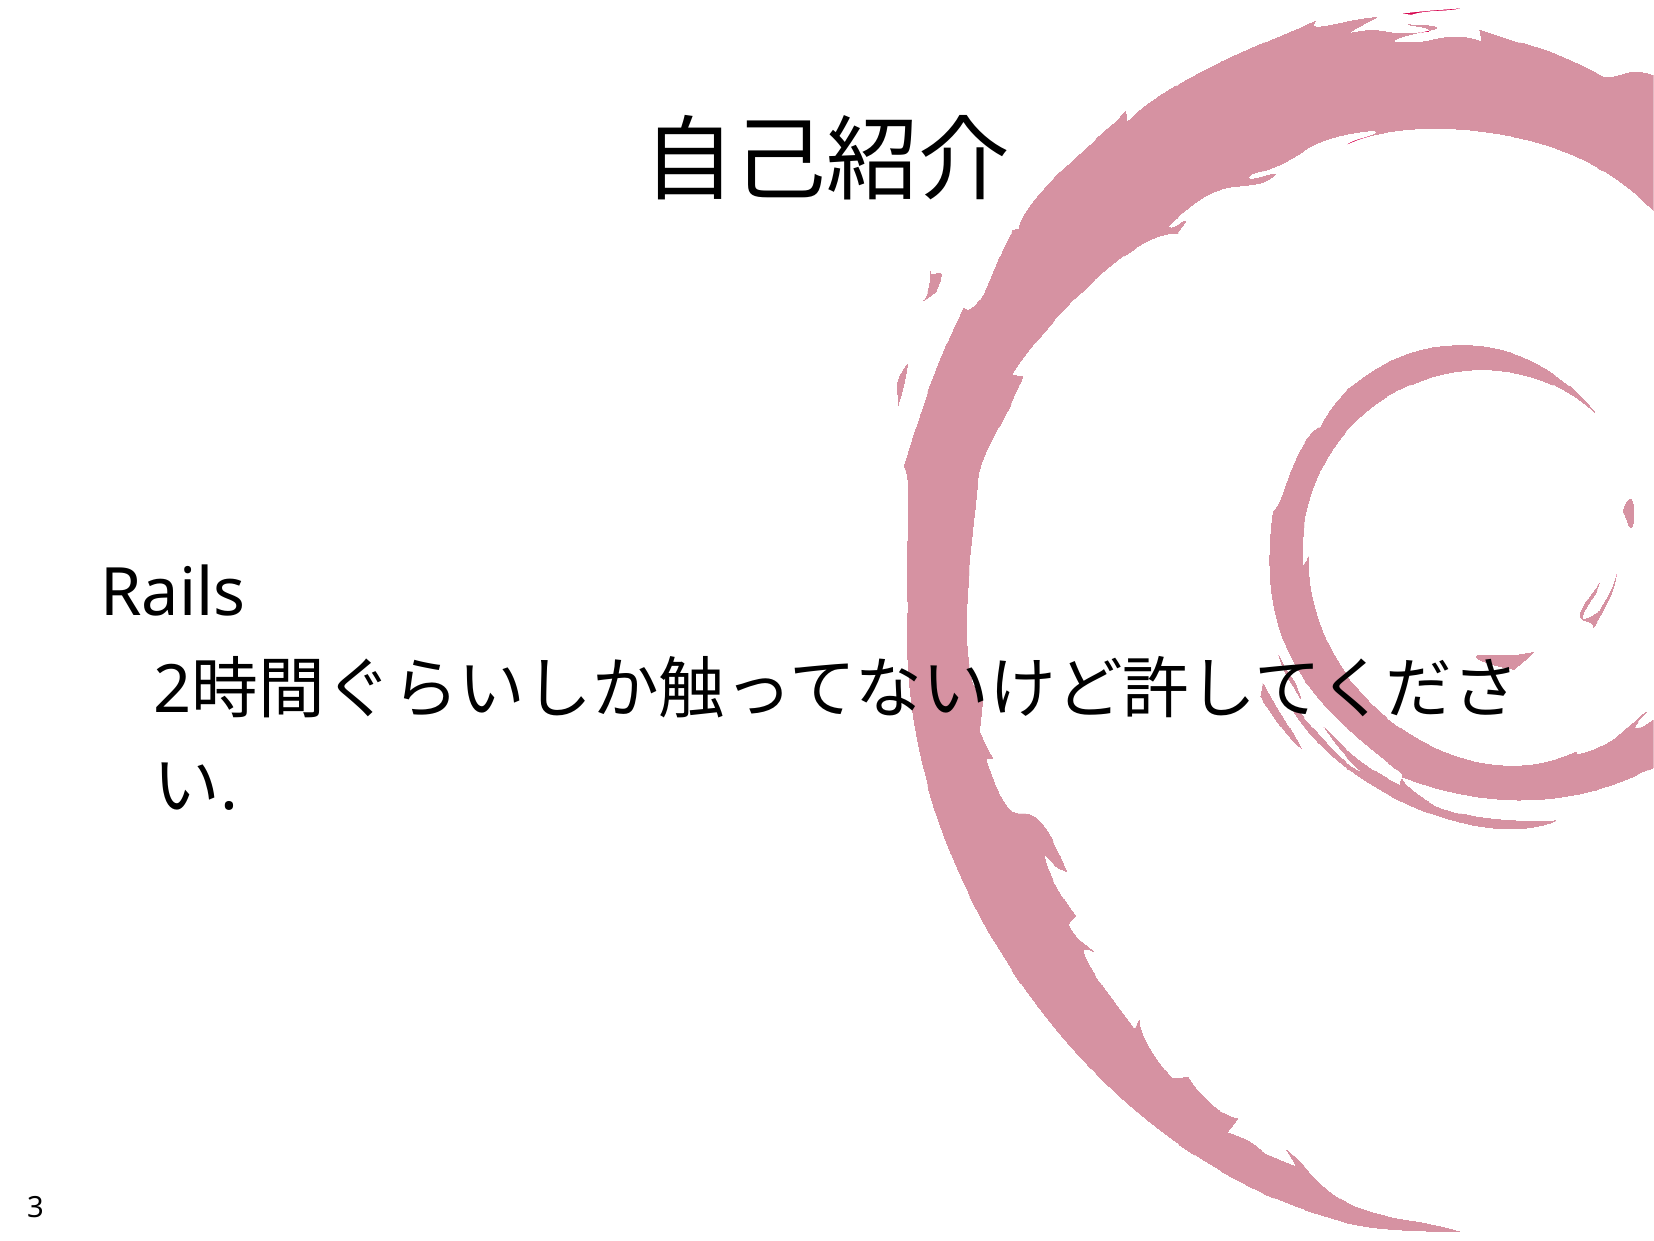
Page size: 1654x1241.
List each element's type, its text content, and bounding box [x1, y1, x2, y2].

list Rails 2時間ぐらいしか触ってないけど許してください. [82, 544, 1571, 875]
picture [886, 0, 1654, 1241]
title 自己紹介 [82, 49, 1571, 257]
